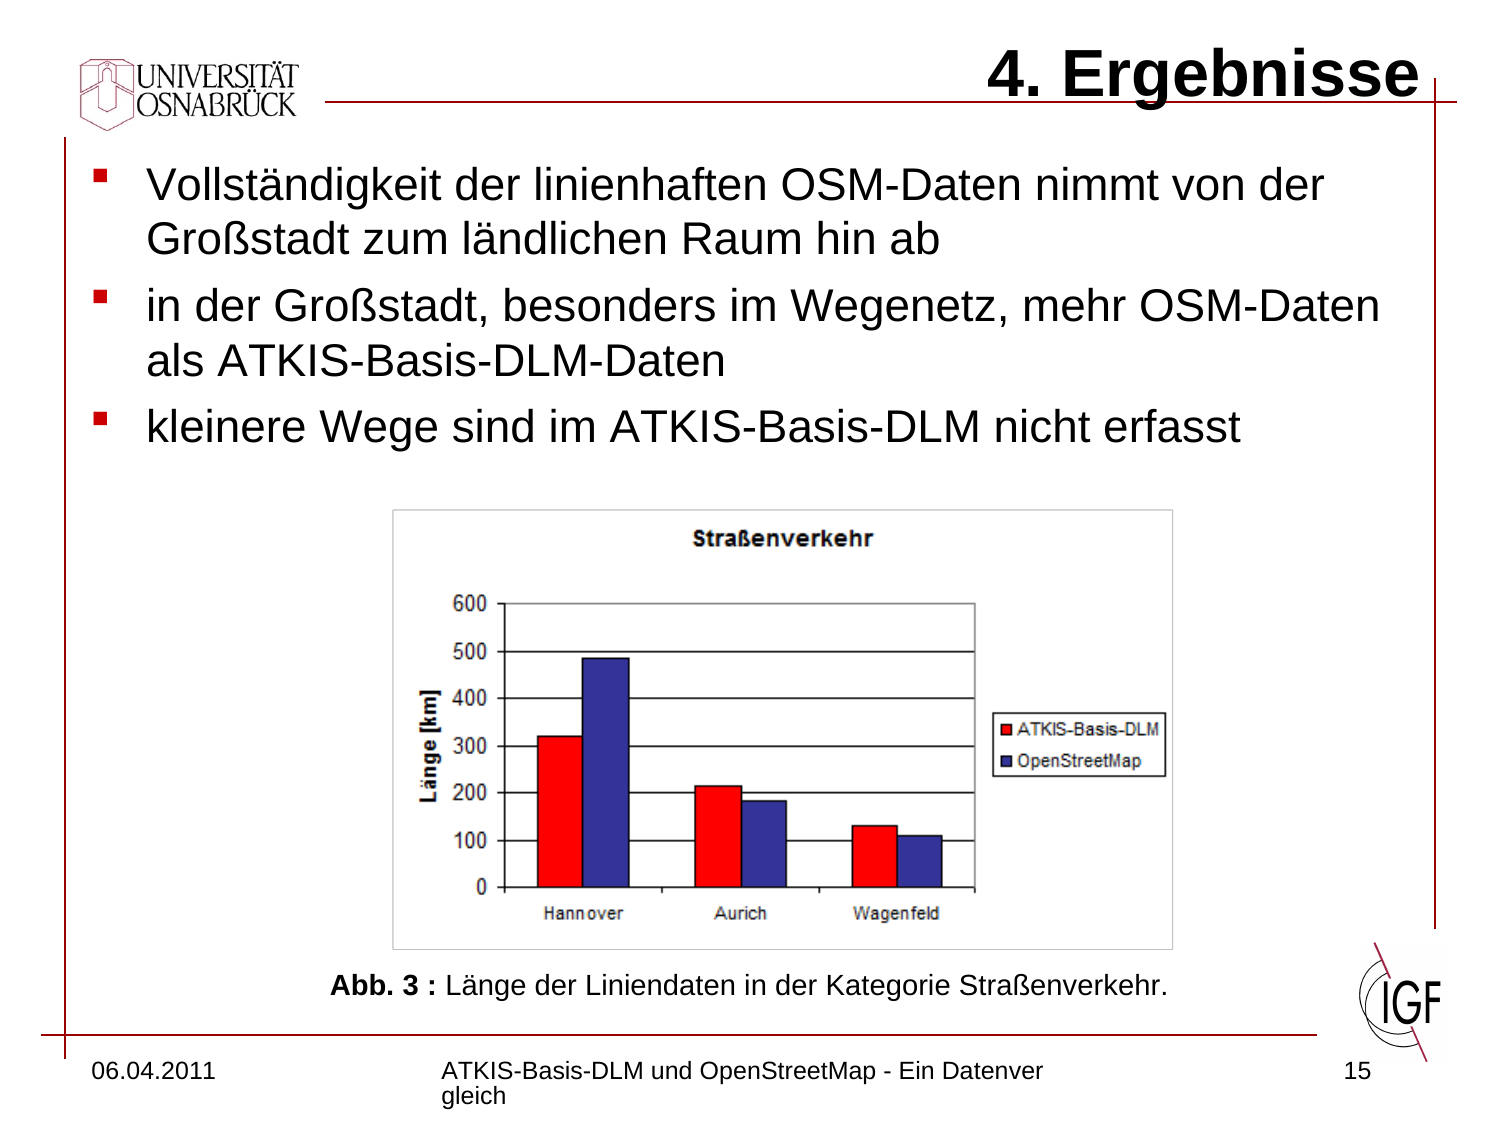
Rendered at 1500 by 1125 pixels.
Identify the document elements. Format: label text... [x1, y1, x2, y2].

picture [79, 59, 299, 131]
picture [1359, 942, 1448, 1062]
list Vollständigkeit der linienhaften OSM-Daten nimmt von der Großstadt zum ländlichen Raum hin ab in der Großstadt, besonders im Wegenetz, mehr OSM-Daten als ATKIS-Basis-DLM-Daten kleinere Wege sind im ATKIS-Basis-DLM nicht erfasst [75, 146, 1426, 1019]
picture [385, 502, 1183, 958]
text_box Abb. 3 : Länge der Liniendaten in der Kategorie Straßenverkehr. [287, 959, 1213, 1010]
title 4. Ergebnisse [460, 18, 1436, 121]
